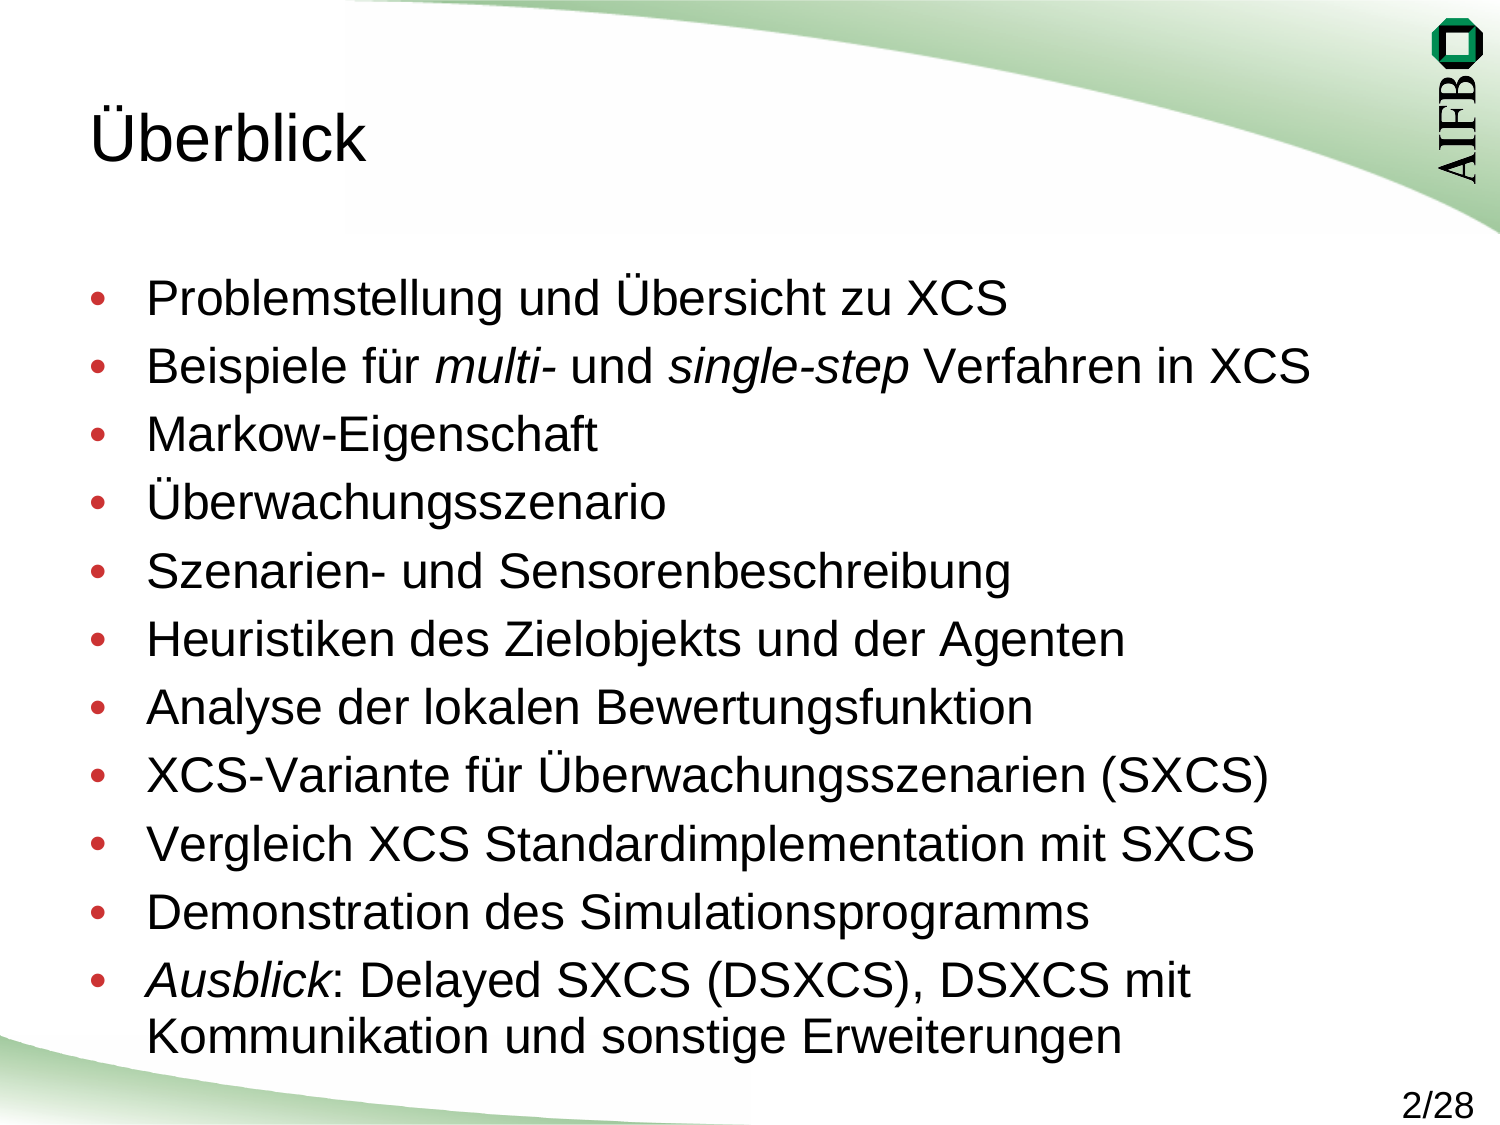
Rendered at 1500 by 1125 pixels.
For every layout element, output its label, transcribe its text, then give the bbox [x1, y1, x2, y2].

picture [345, 0, 1500, 234]
list Problemstellung und Übersicht zu XCS Beispiele für multi- und single-step Verfahren in XCS Markow-Eigenschaft Überwachungsszenario Szenarien- und Sensorenbeschreibung Heuristiken des Zielobjekts und der Agenten Analyse der lokalen Bewertungsfunktion XCS-Variante für Überwachungsszenarien (SXCS) Vergleich XCS Standardimplementation mit SXCS Demonstration des Simulationsprogramms Ausblick: Delayed SXCS (DSXCS), DSXCS mit Kommunikation und sonstige Erweiterungen [75, 262, 1426, 1072]
picture [0, 1035, 751, 1125]
title Überblick [75, 45, 958, 233]
